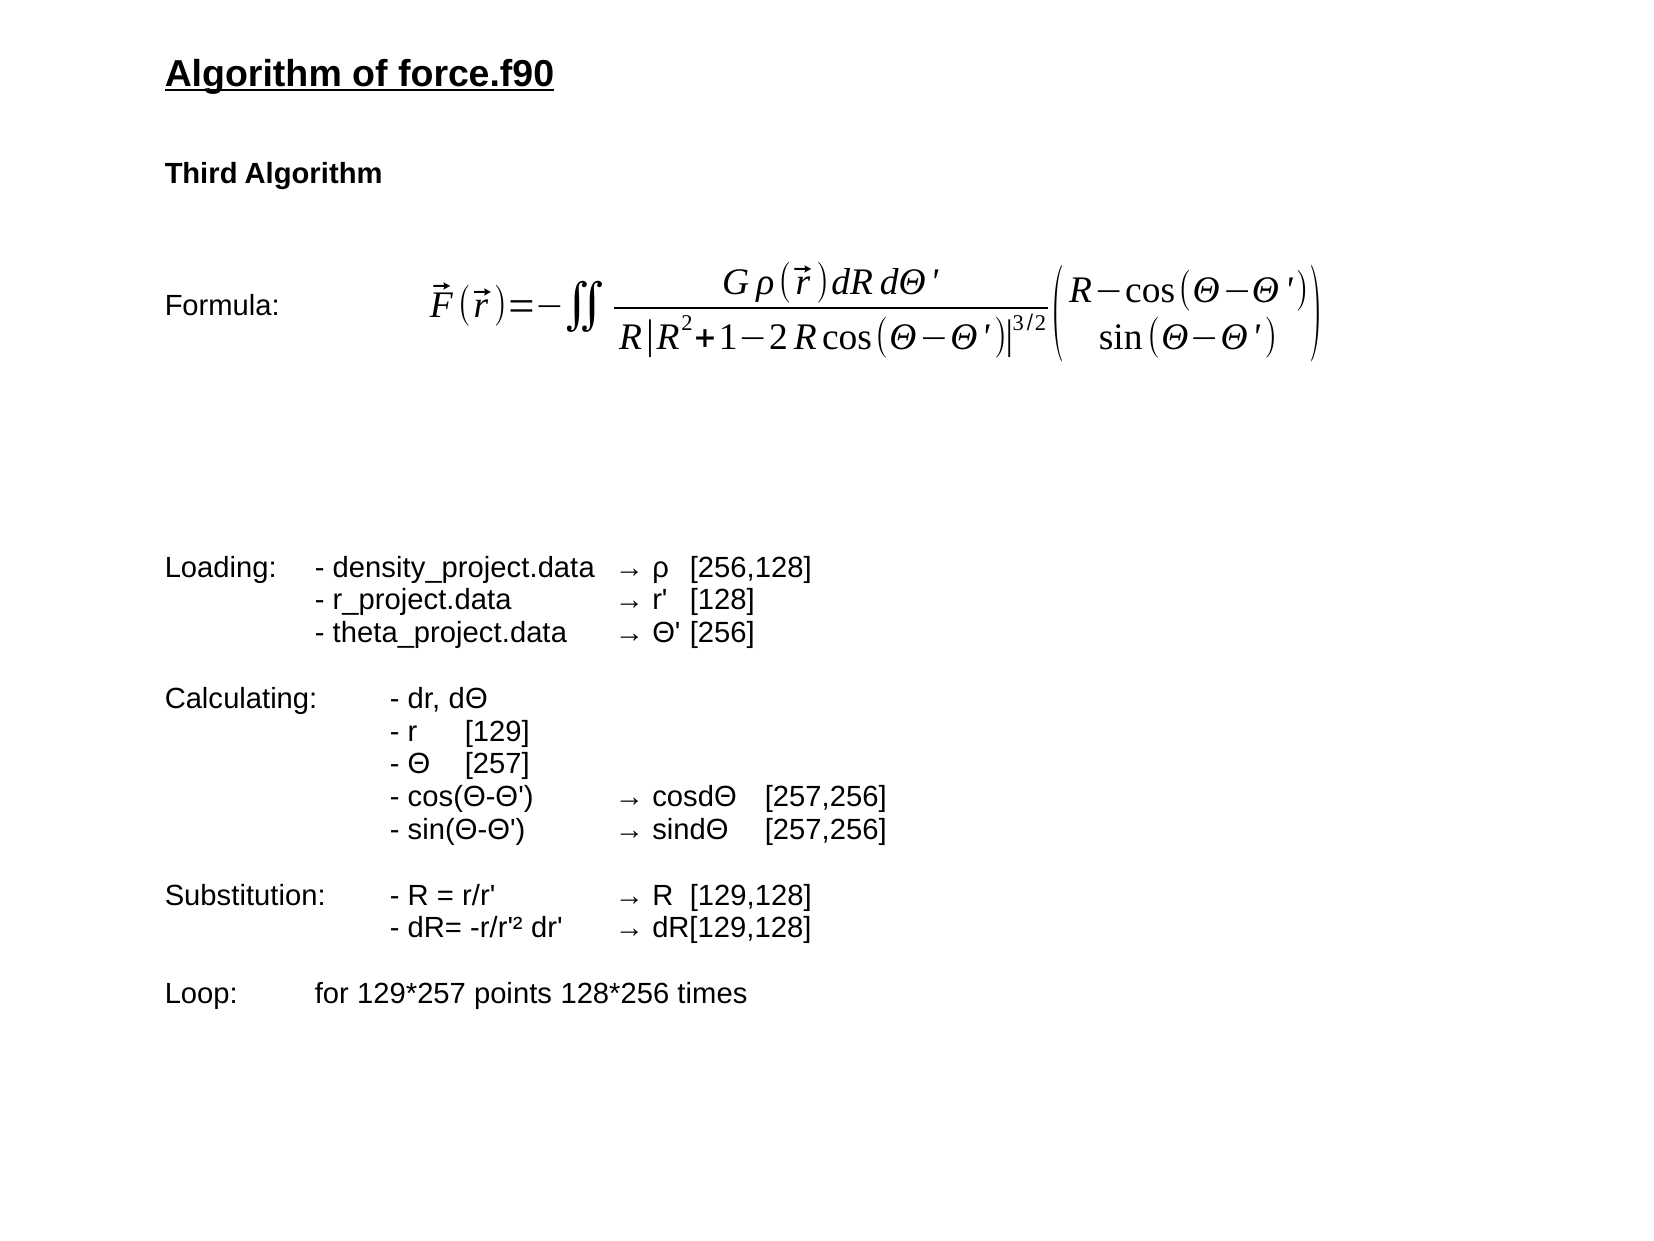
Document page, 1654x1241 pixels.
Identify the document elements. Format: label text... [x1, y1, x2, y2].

text_box Algorithm of force.f90 [150, 45, 1501, 102]
chart [422, 260, 1329, 364]
text_box Third Algorithm Formula: Loading: - density_project.data → ρ [256,128] - r_project.data → r' [128] - theta_project.data → Θ' [256] Calculating: - dr, dΘ - r [129] - Θ [257] - cos(Θ-Θ') → cosdΘ [257,256] - sin(Θ-Θ') → sindΘ [257,256] Substitution: - R = r/r' → R [129,128] - dR= -r/r'² dr' → dR[129,128] Loop: for 129*257 points 128*256 times [150, 150, 1501, 1083]
